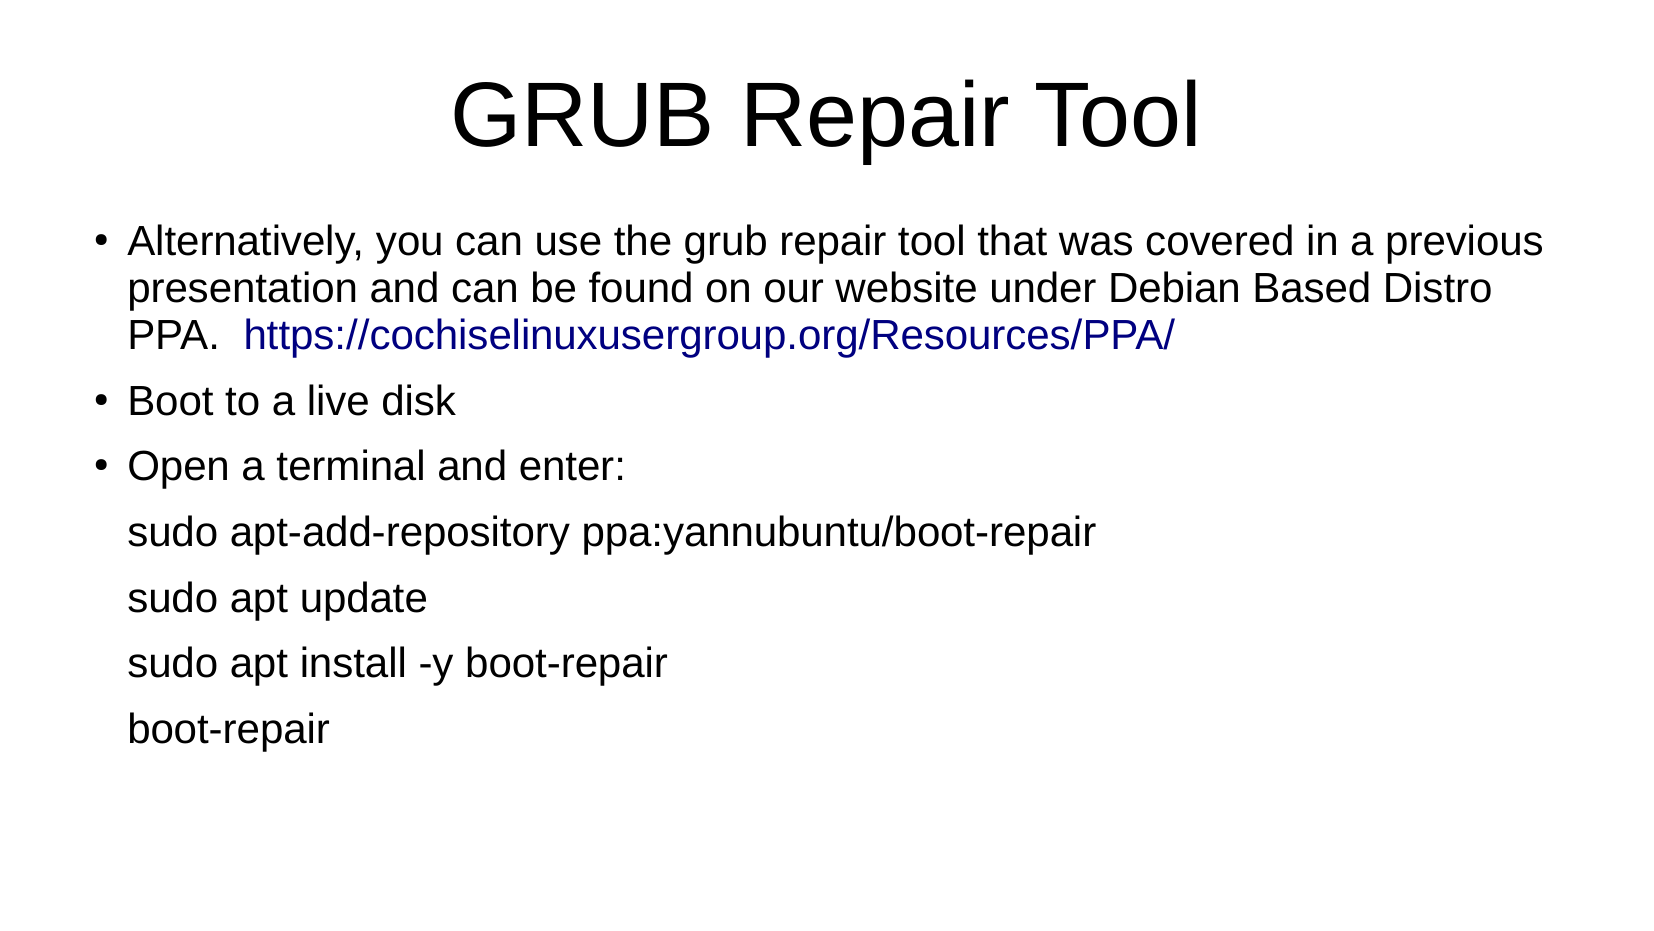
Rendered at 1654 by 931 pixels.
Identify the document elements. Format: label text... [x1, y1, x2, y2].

list Alternatively, you can use the grub repair tool that was covered in a previous presentation and can be found on our website under Debian Based Distro PPA. https://cochiselinuxusergroup.org/Resources/PPA/ Boot to a live disk Open a terminal and enter: sudo apt-add-repository ppa:yannubuntu/boot-repair sudo apt update sudo apt install -y boot-repair boot-repair [82, 217, 1571, 758]
title GRUB Repair Tool [82, 37, 1571, 193]
